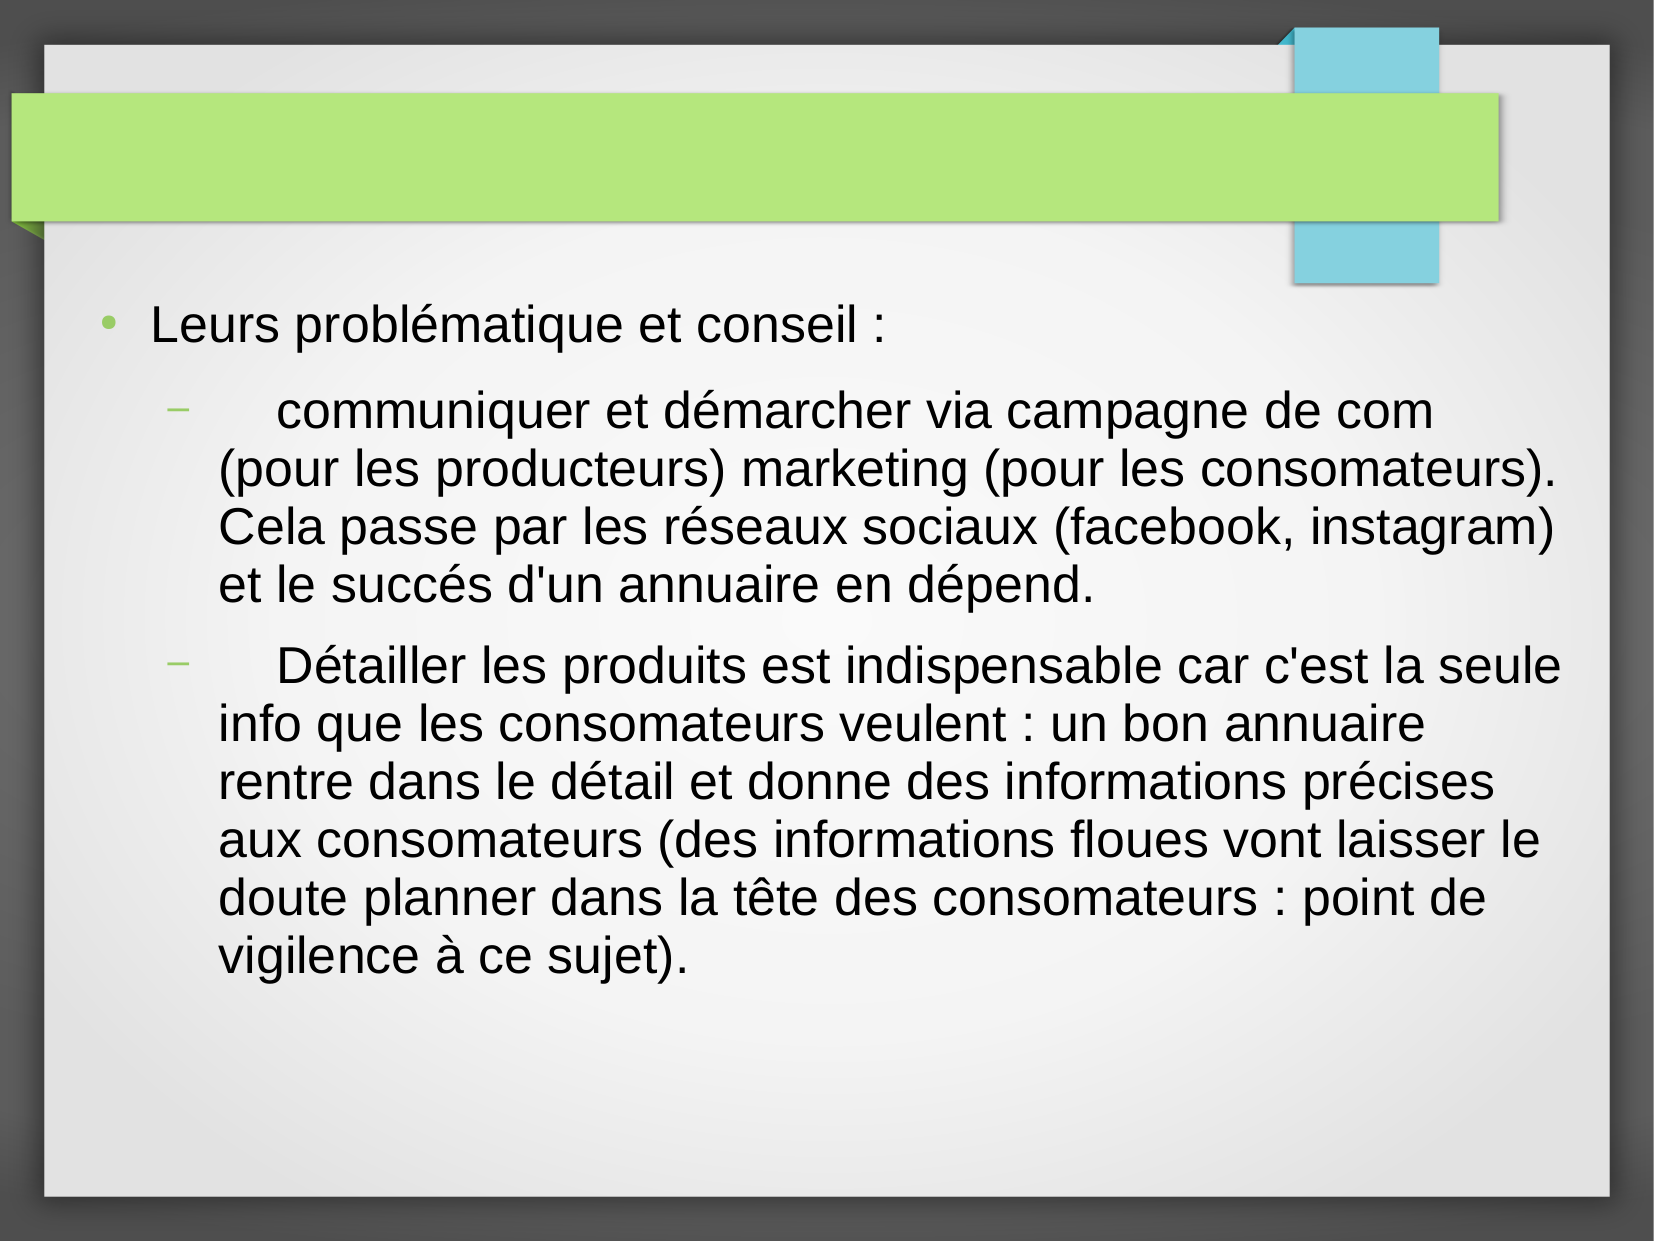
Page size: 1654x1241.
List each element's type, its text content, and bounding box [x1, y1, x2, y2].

picture [0, 0, 1654, 1241]
list Leurs problématique et conseil : communiquer et démarcher via campagne de com (pour les producteurs) marketing (pour les consomateurs). Cela passe par les réseaux sociaux (facebook, instagram) et le succés d'un annuaire en dépend. Détailler les produits est indispensable car c'est la seule info que les consomateurs veulent : un bon annuaire rentre dans le détail et donne des informations précises aux consomateurs (des informations floues vont laisser le doute planner dans la tête des consomateurs : point de vigilence à ce sujet). [82, 295, 1571, 1015]
